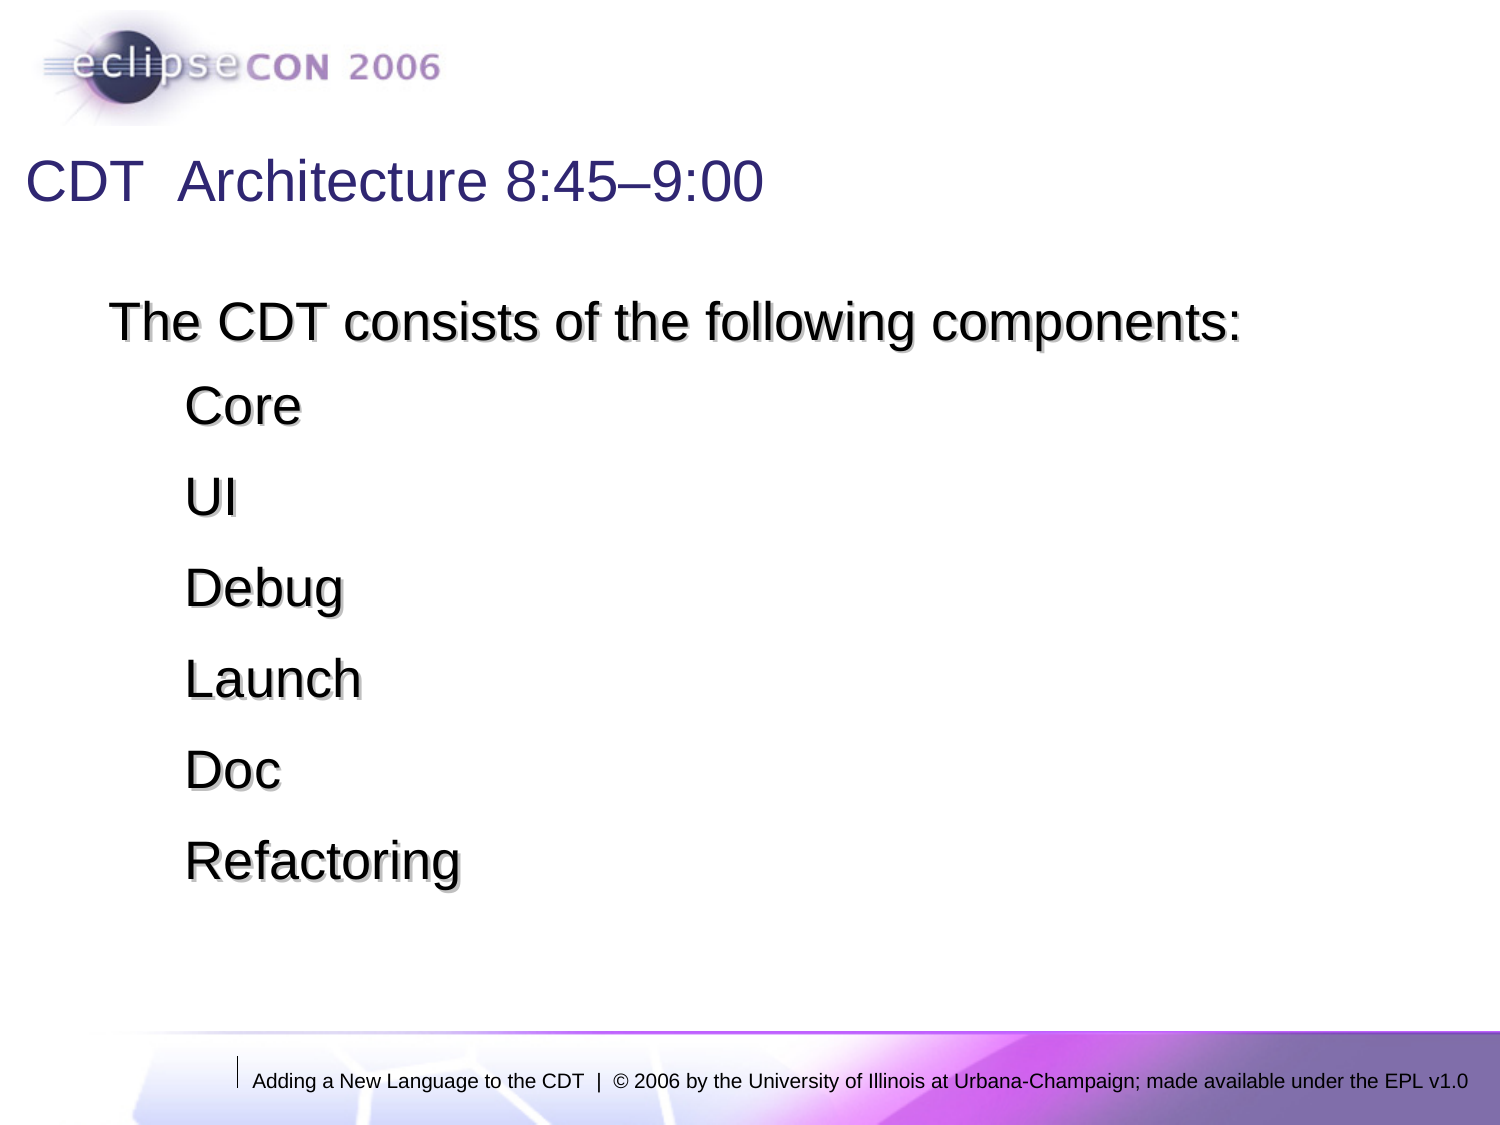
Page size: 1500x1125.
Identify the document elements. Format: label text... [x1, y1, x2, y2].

picture [31, 10, 1040, 126]
picture [0, 1031, 1500, 1125]
title CDT Architecture 8:45–9:00 [25, 142, 1378, 225]
list The CDT consists of the following components: Core UI Debug Launch Doc Refactoring [108, 291, 1378, 932]
